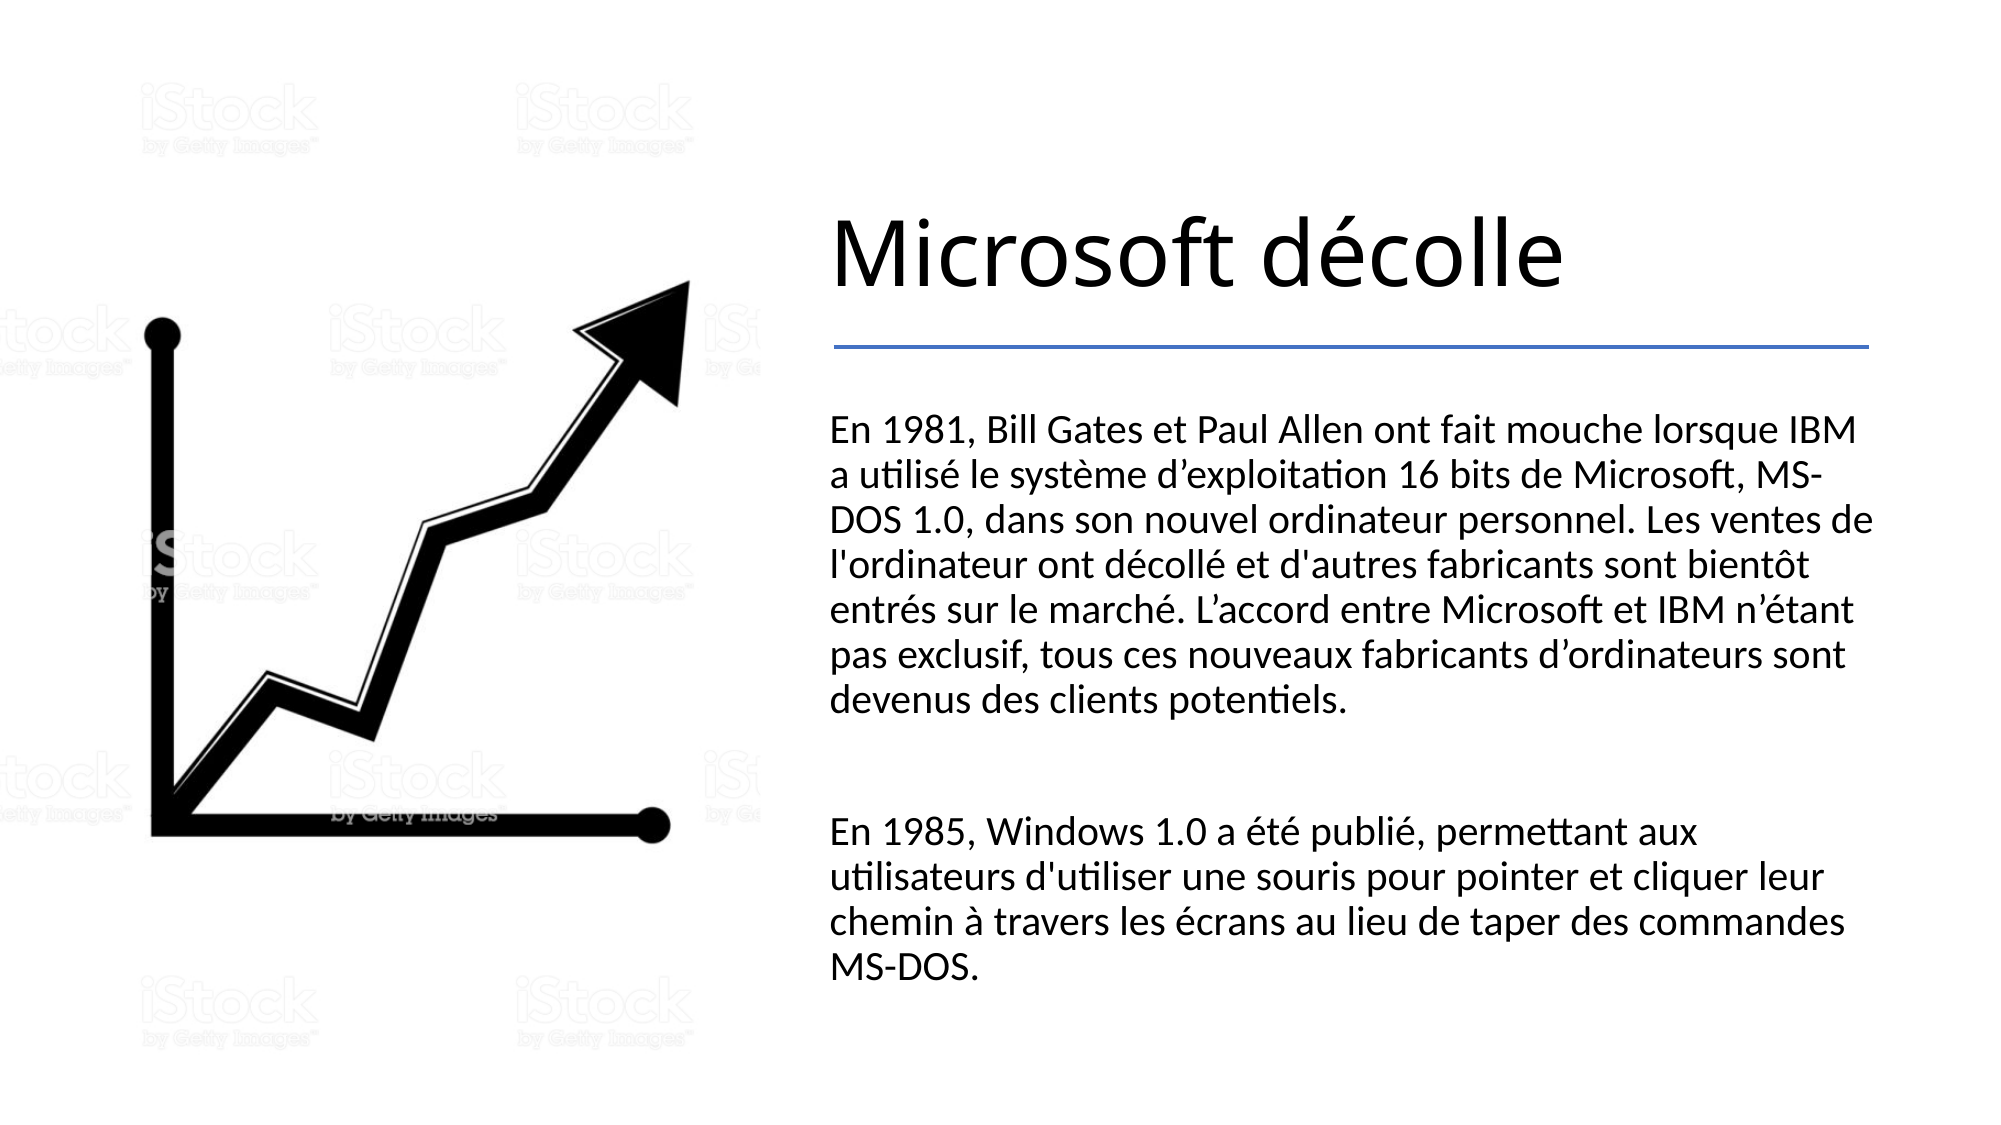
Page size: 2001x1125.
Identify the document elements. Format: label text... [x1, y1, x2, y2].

picture [0, 0, 761, 1125]
title Microsoft décolle [814, 103, 1896, 315]
list En 1981, Bill Gates et Paul Allen ont fait mouche lorsque IBM a utilisé le système d’exploitation 16 bits de Microsoft, MS-DOS 1.0, dans son nouvel ordinateur personnel. Les ventes de l'ordinateur ont décollé et d'autres fabricants sont bientôt entrés sur le marché. L’accord entre Microsoft et IBM n’étant pas exclusif, tous ces nouveaux fabricants d’ordinateurs sont devenus des clients potentiels. En 1985, Windows 1.0 a été publié, permettant aux utilisateurs d'utiliser une souris pour pointer et cliquer leur chemin à travers les écrans au lieu de taper des commandes MS-DOS. [814, 399, 1896, 1021]
